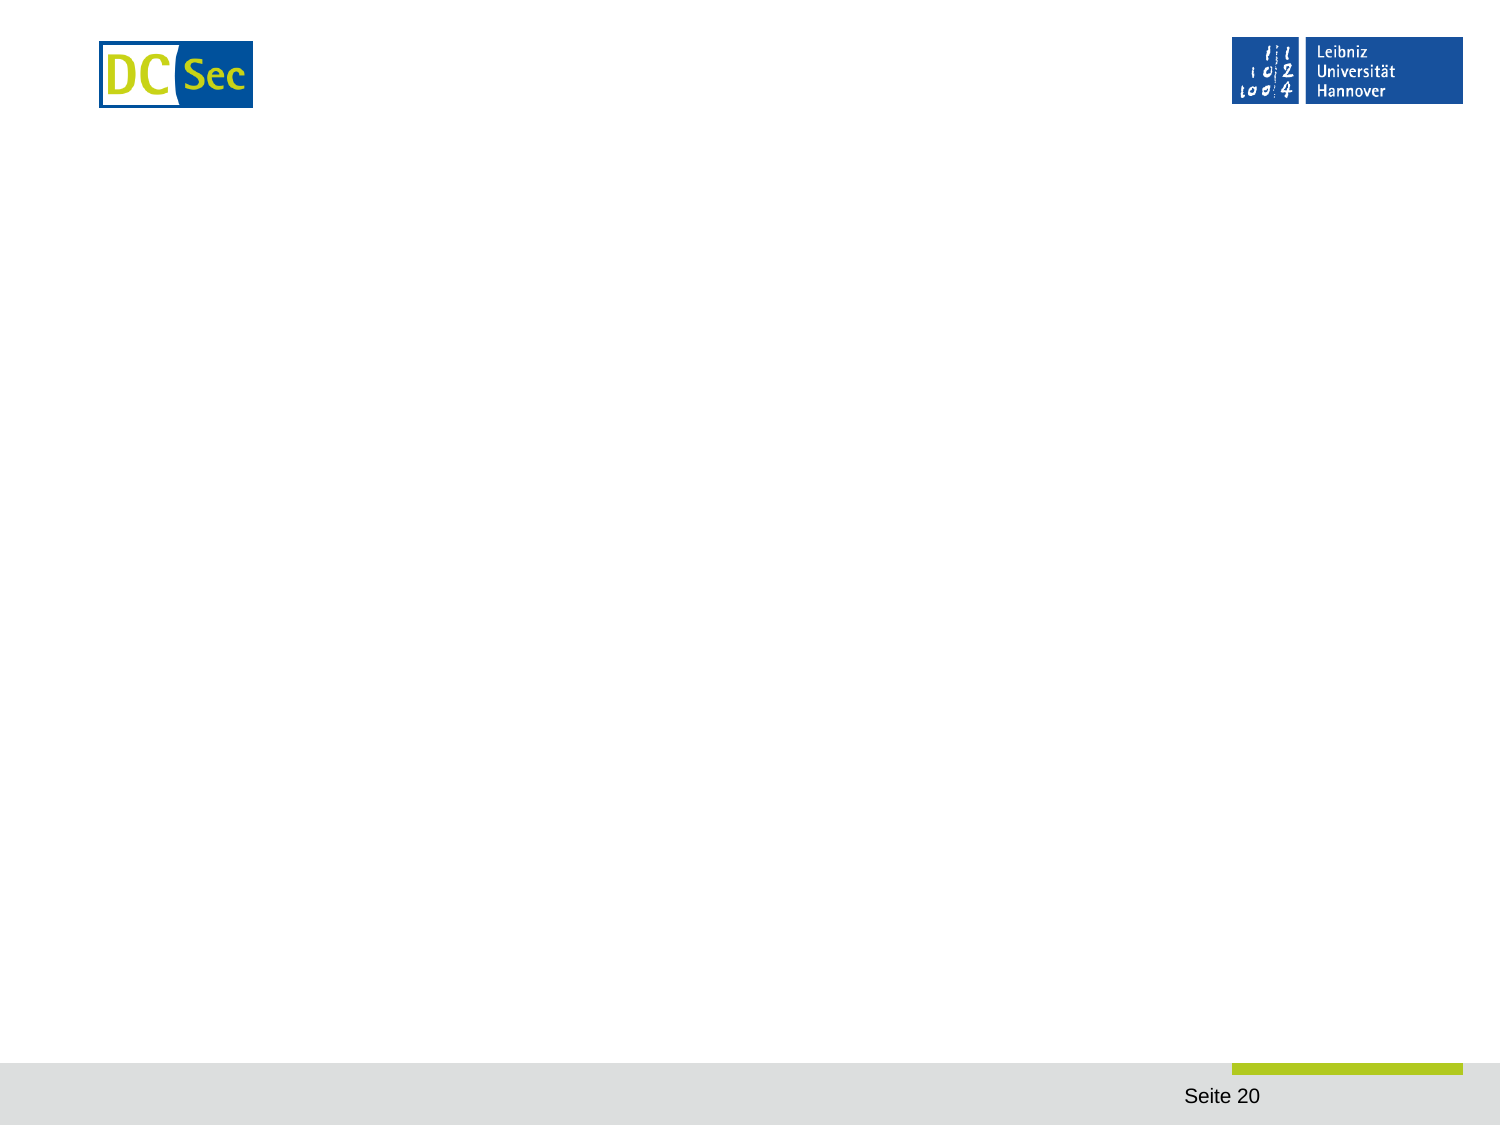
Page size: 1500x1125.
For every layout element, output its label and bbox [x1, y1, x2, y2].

picture [1232, 37, 1463, 104]
picture [99, 41, 253, 108]
